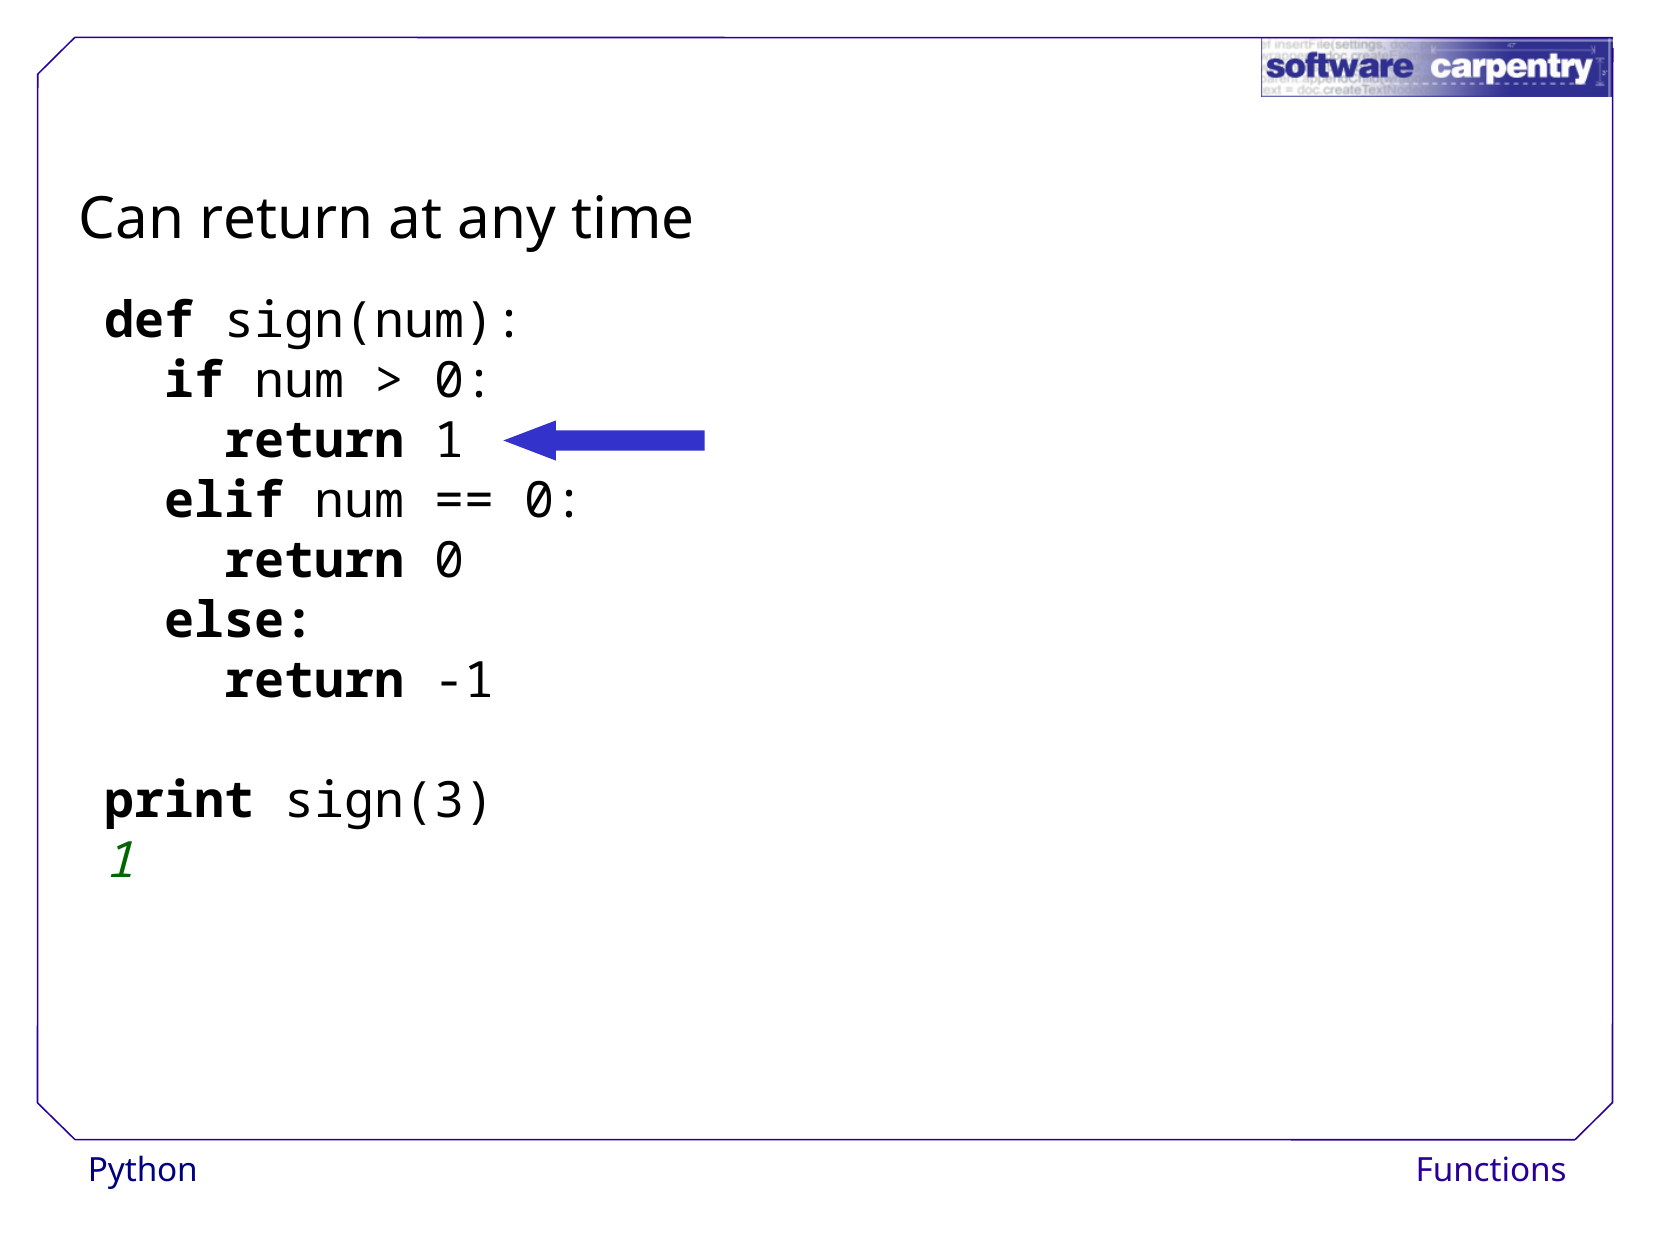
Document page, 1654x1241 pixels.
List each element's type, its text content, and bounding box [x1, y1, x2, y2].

picture [1261, 39, 1613, 97]
text_box Can return at any time [64, 138, 860, 259]
text_box [505, 421, 704, 460]
text_box def sign(num): if num > 0: return 1 elif num == 0: return 0 else: return -1 print sign(3) 1 [89, 279, 667, 1093]
